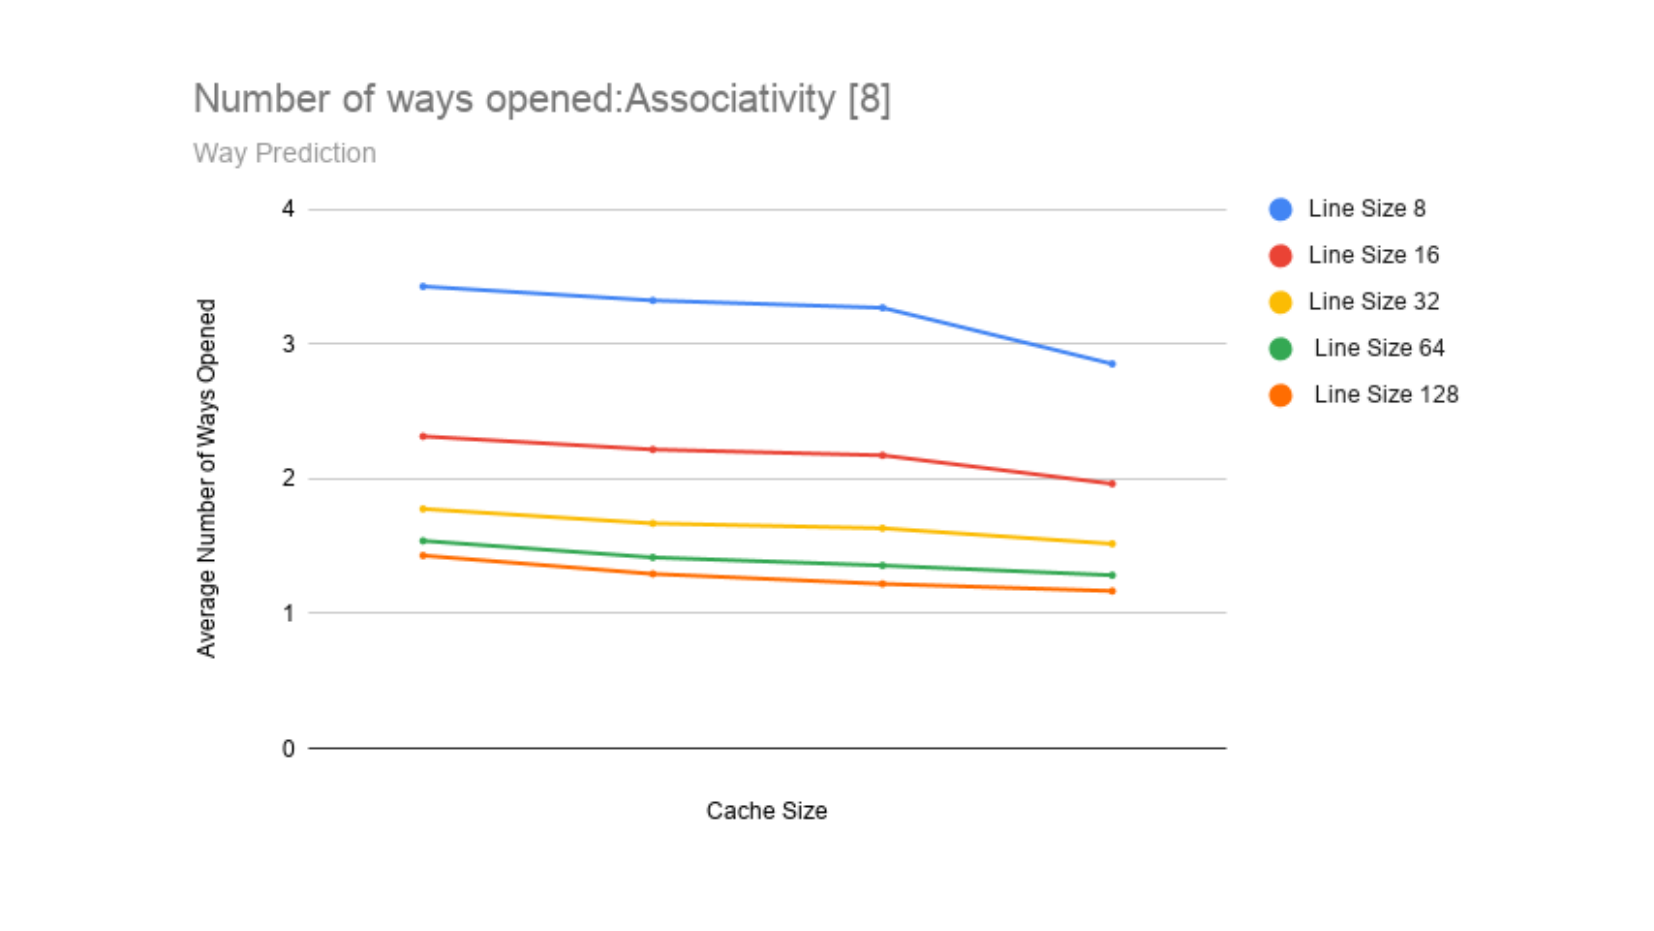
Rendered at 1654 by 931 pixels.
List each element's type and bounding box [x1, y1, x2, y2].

picture [153, 35, 1501, 866]
